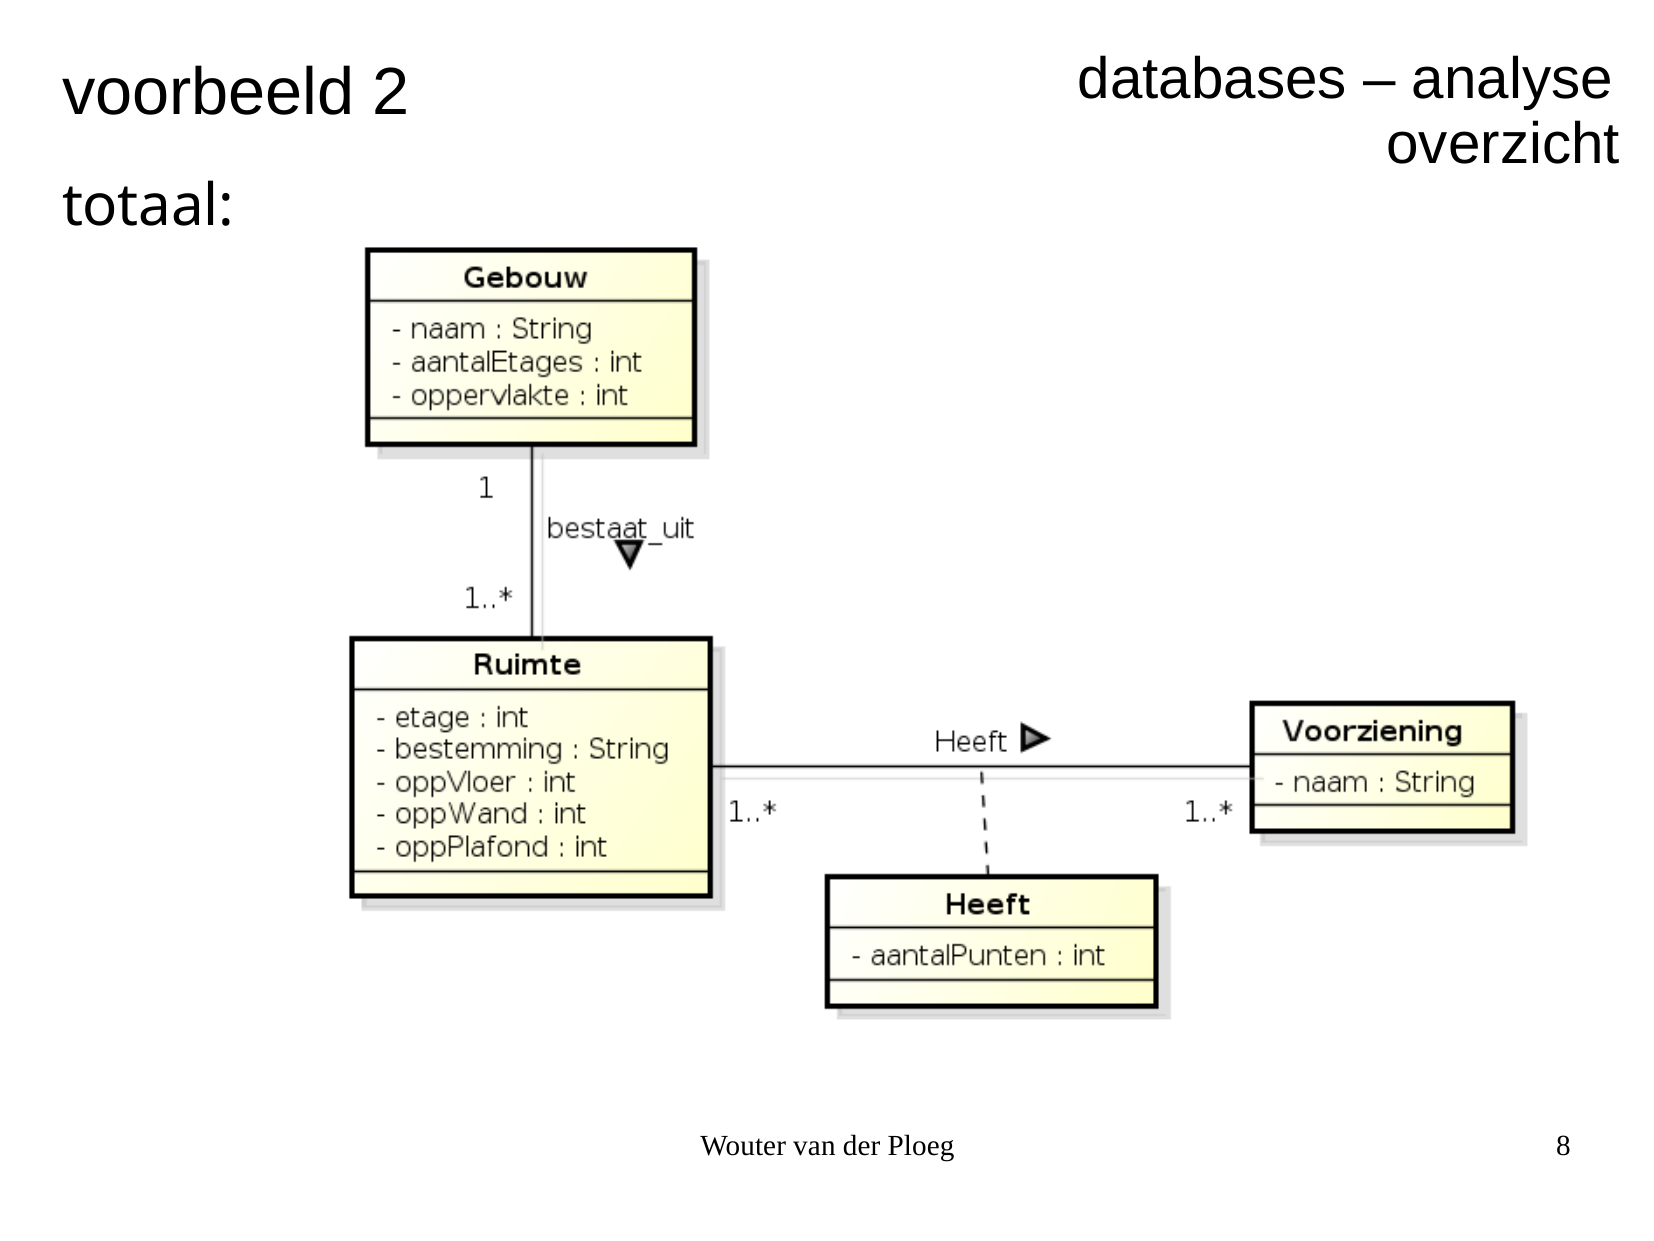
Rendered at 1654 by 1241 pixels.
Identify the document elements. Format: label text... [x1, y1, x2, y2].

picture [271, 176, 1610, 1063]
text_box databases – analyse overzicht [1062, 38, 1636, 184]
text_box voorbeeld 2 [47, 47, 427, 137]
text_box totaal: [47, 156, 265, 240]
